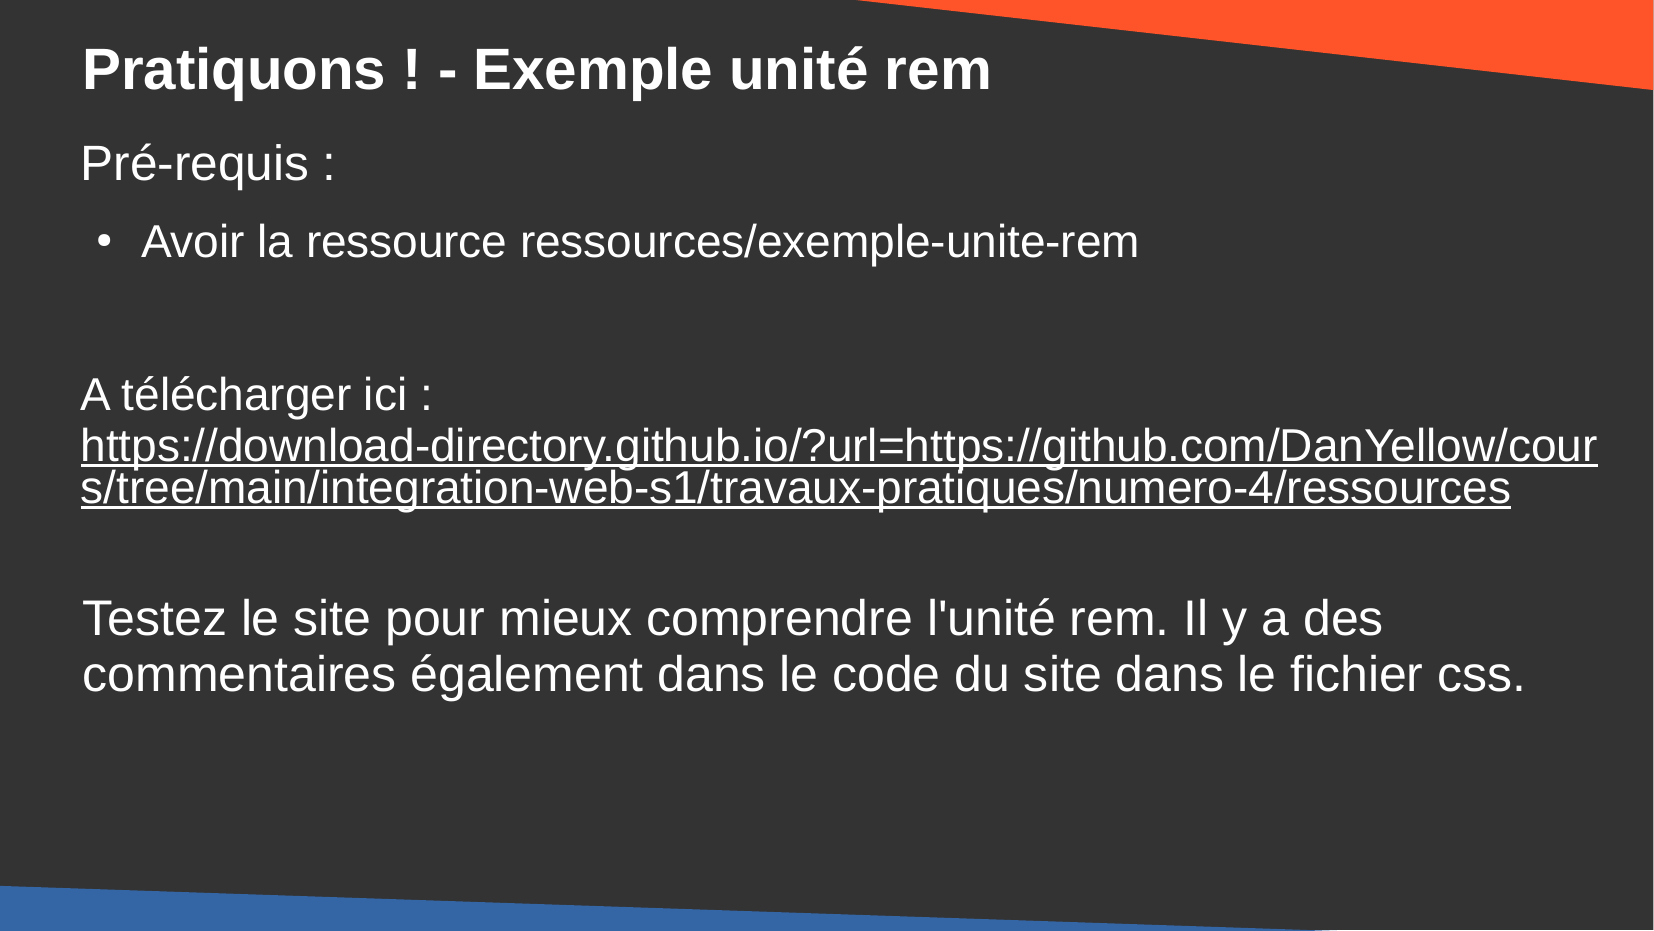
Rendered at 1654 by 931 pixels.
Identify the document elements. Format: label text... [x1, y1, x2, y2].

text_box [0, 885, 1337, 931]
title Pratiquons ! - Exemple unité rem [82, 37, 1571, 114]
title Testez le site pour mieux comprendre l'unité rem. Il y a des commentaires également dans le code du site dans le fichier css. [82, 590, 1571, 715]
text_box [856, 0, 1654, 91]
list Pré-requis : Avoir la ressource ressources/exemple-unite-rem A télécharger ici : https://download-directory.github.io/?url=https://github.com/DanYellow/cours/tree/main/integration-web-s1/travaux-pratiques/numero-4/ressources [80, 135, 1620, 473]
